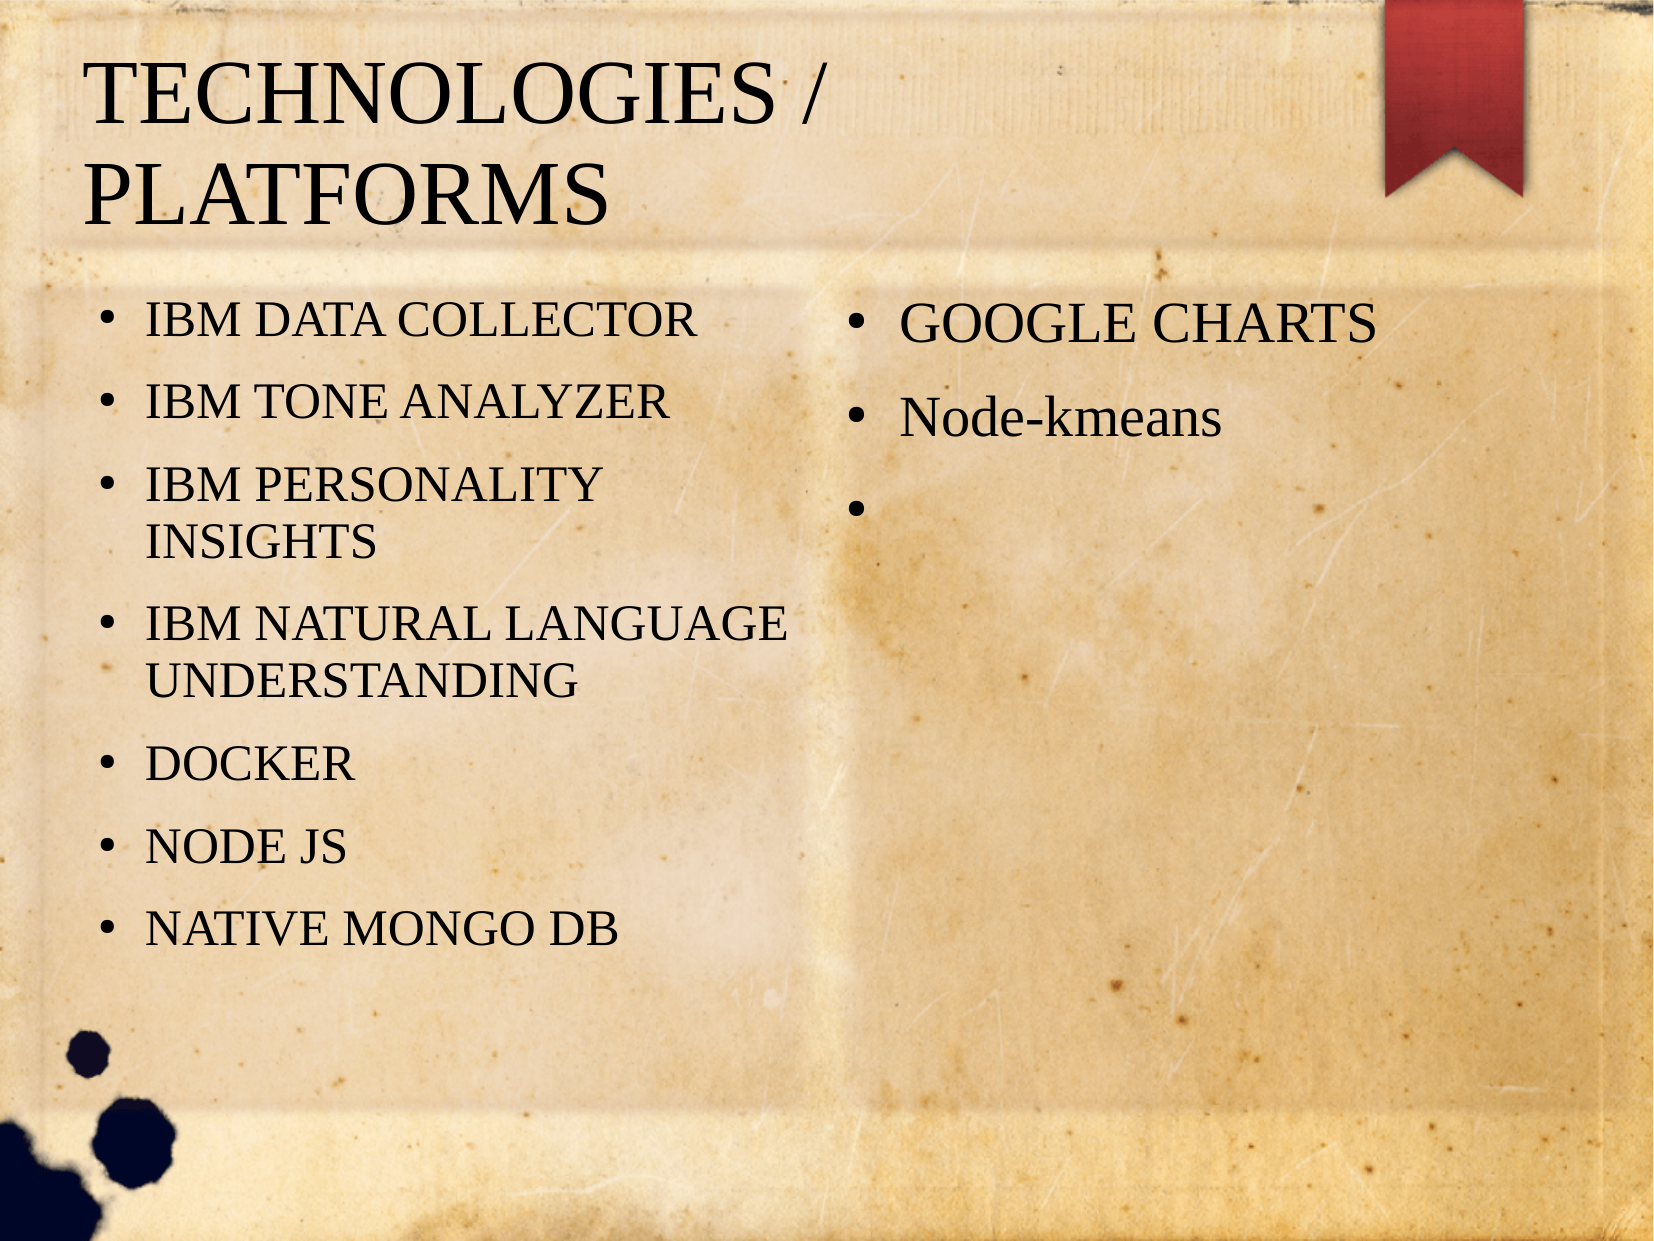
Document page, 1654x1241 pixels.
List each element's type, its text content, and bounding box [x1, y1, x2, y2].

title TECHNOLOGIES / PLATFORMS [82, 41, 1347, 245]
picture [0, 0, 1654, 1241]
list IBM DATA COLLECTOR IBM TONE ANALYZER IBM PERSONALITY INSIGHTS IBM NATURAL LANGUAGE UNDERSTANDING DOCKER NODE JS NATIVE MONGO DB [82, 290, 793, 1010]
list GOOGLE CHARTS Node-kmeans [828, 290, 1539, 1010]
